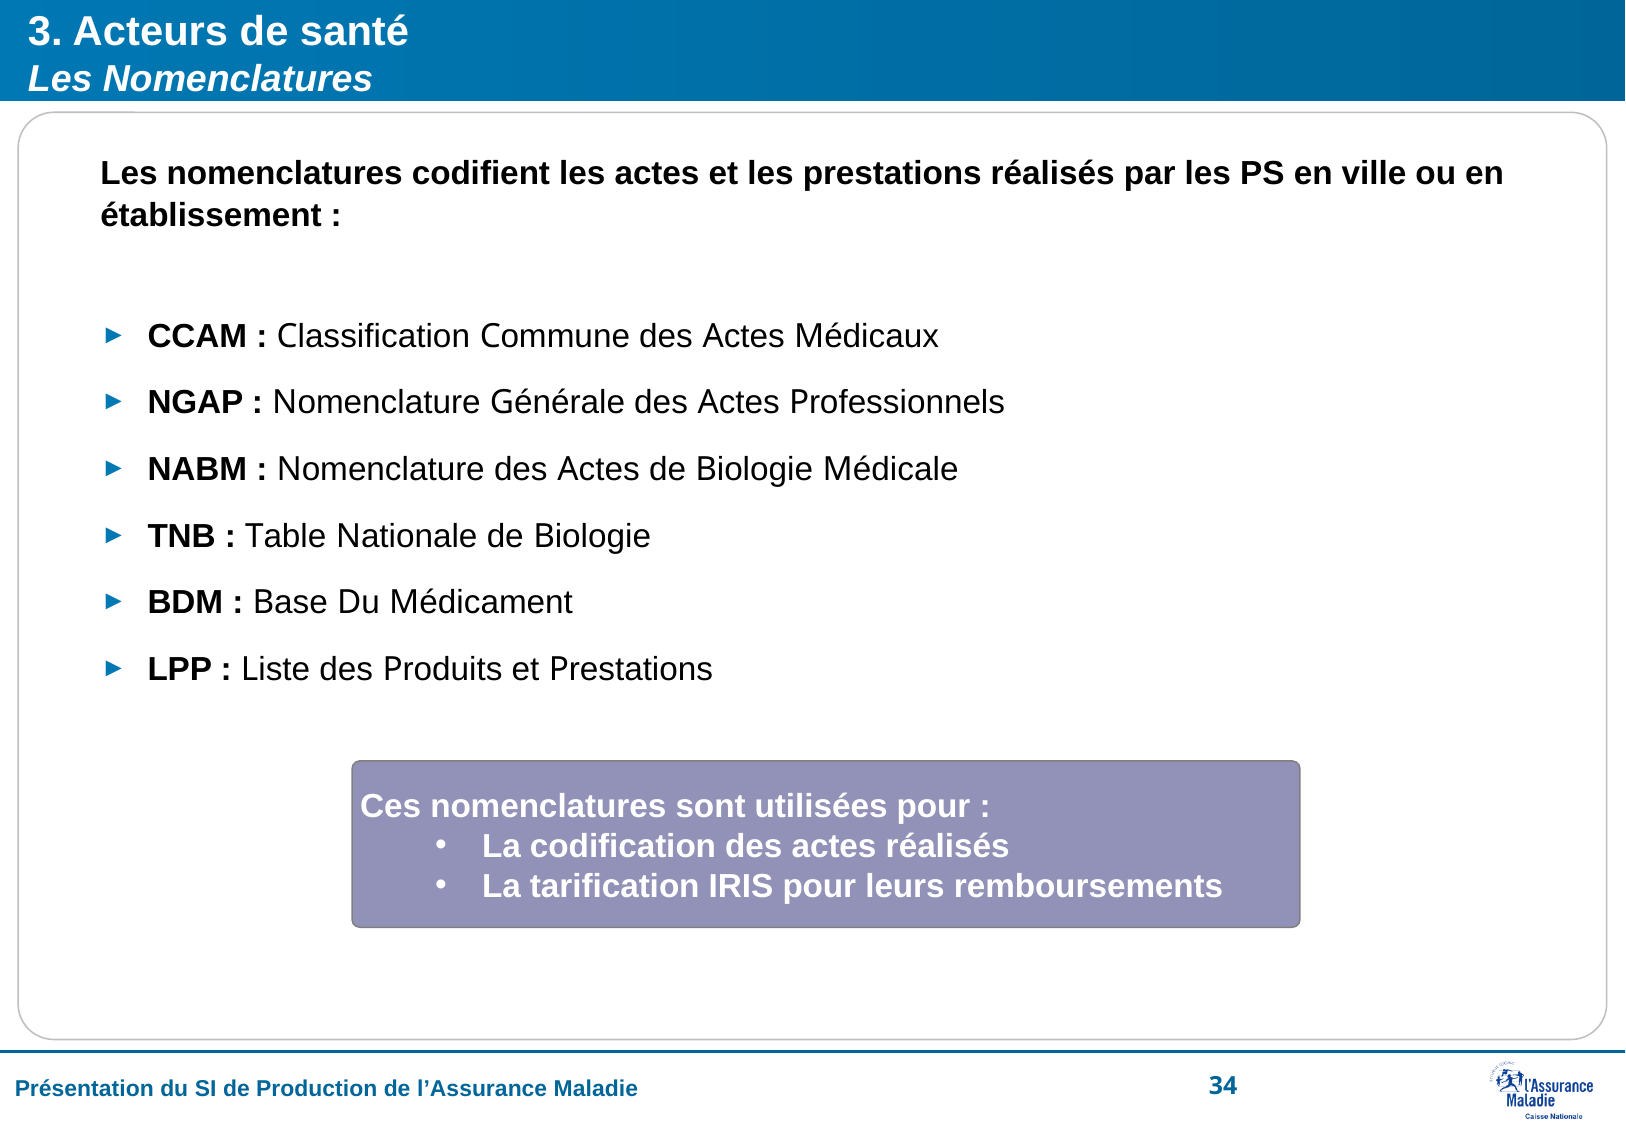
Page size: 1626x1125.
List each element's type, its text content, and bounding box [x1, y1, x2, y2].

text_box Les nomenclatures codifient les actes et les prestations réalisés par les PS en ville ou en établissement : CCAM : Classification Commune des Actes Médicaux NGAP : Nomenclature Générale des Actes Professionnels NABM : Nomenclature des Actes de Biologie Médicale TNB : Table Nationale de Biologie BDM : Base Du Médicament LPP : Liste des Produits et Prestations [100, 149, 1607, 688]
picture [1484, 1056, 1595, 1120]
title 3. Acteurs de santé Les Nomenclatures [12, 3, 1595, 99]
text_box Ces nomenclatures sont utilisées pour : La codification des actes réalisés La tarification IRIS pour leurs remboursements [352, 760, 1300, 928]
